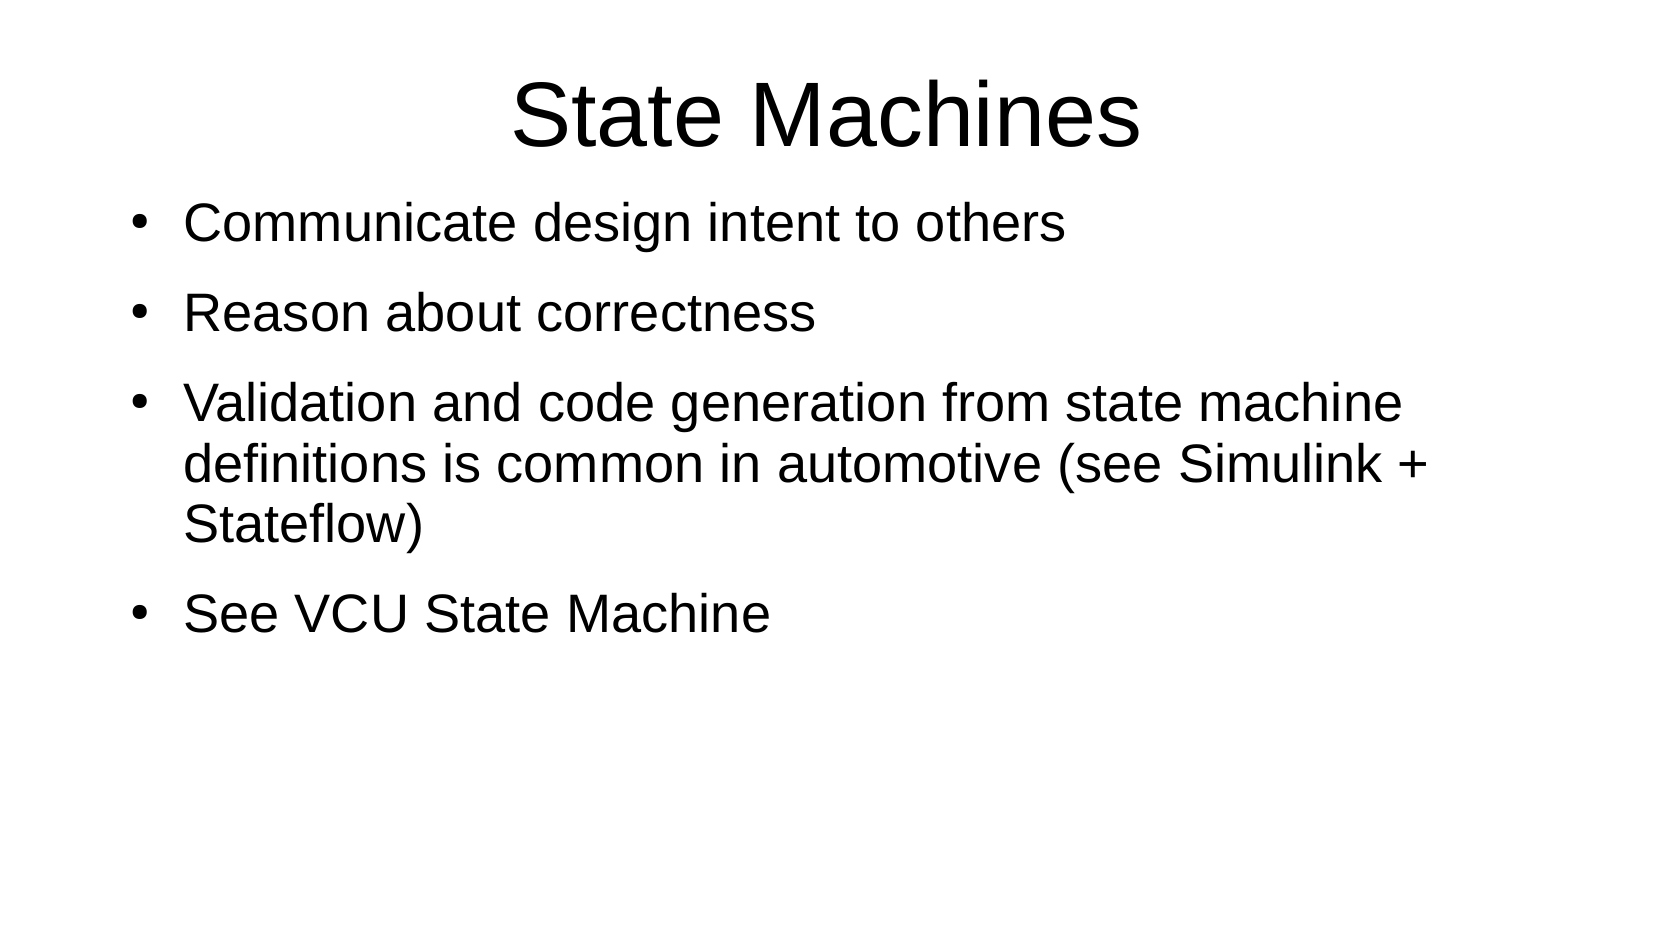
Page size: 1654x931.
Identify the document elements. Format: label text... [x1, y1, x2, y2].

title State Machines [82, 37, 1571, 193]
list Communicate design intent to others Reason about correctness Validation and code generation from state machine definitions is common in automotive (see Simulink + Stateflow) See VCU State Machine [112, 192, 1538, 901]
